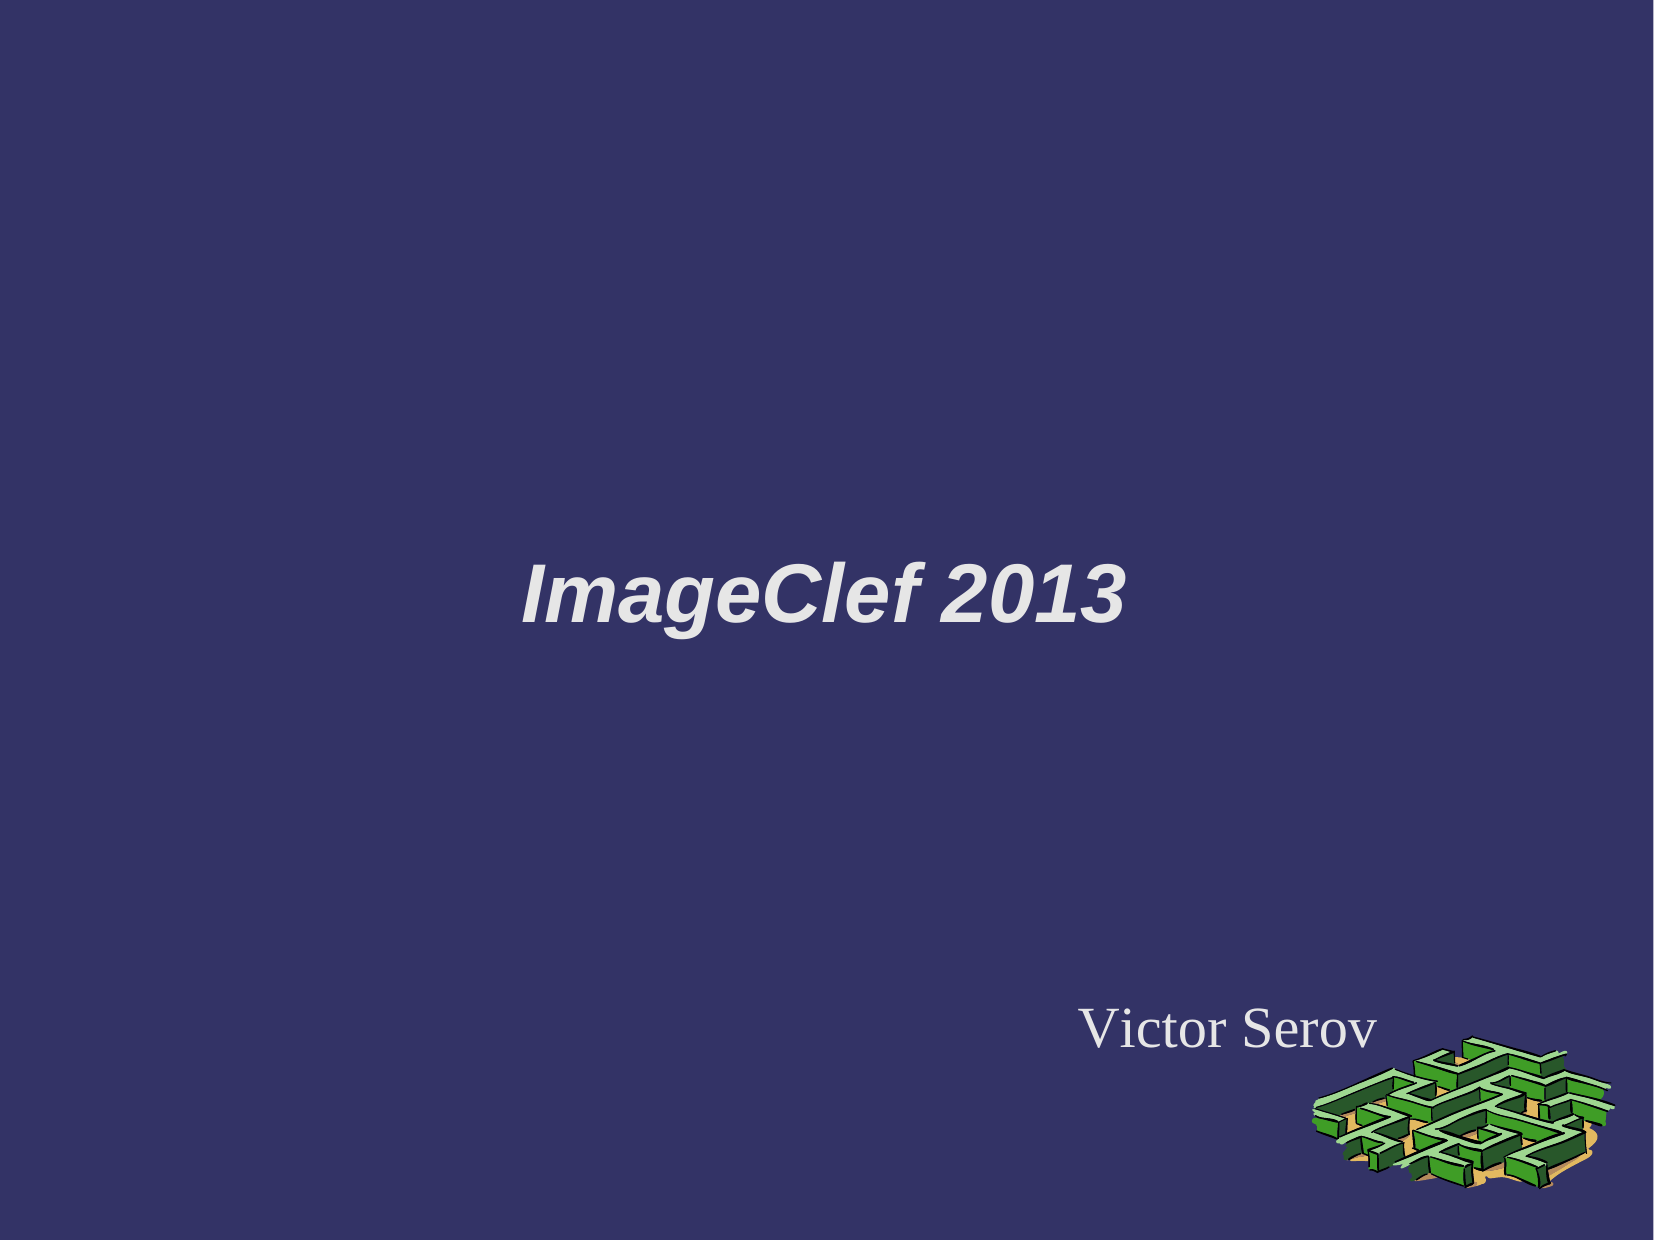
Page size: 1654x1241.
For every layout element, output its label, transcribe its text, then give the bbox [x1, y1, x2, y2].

title ImageClef 2013 [118, 489, 1531, 697]
subtitle Victor Serov [885, 909, 1570, 1147]
